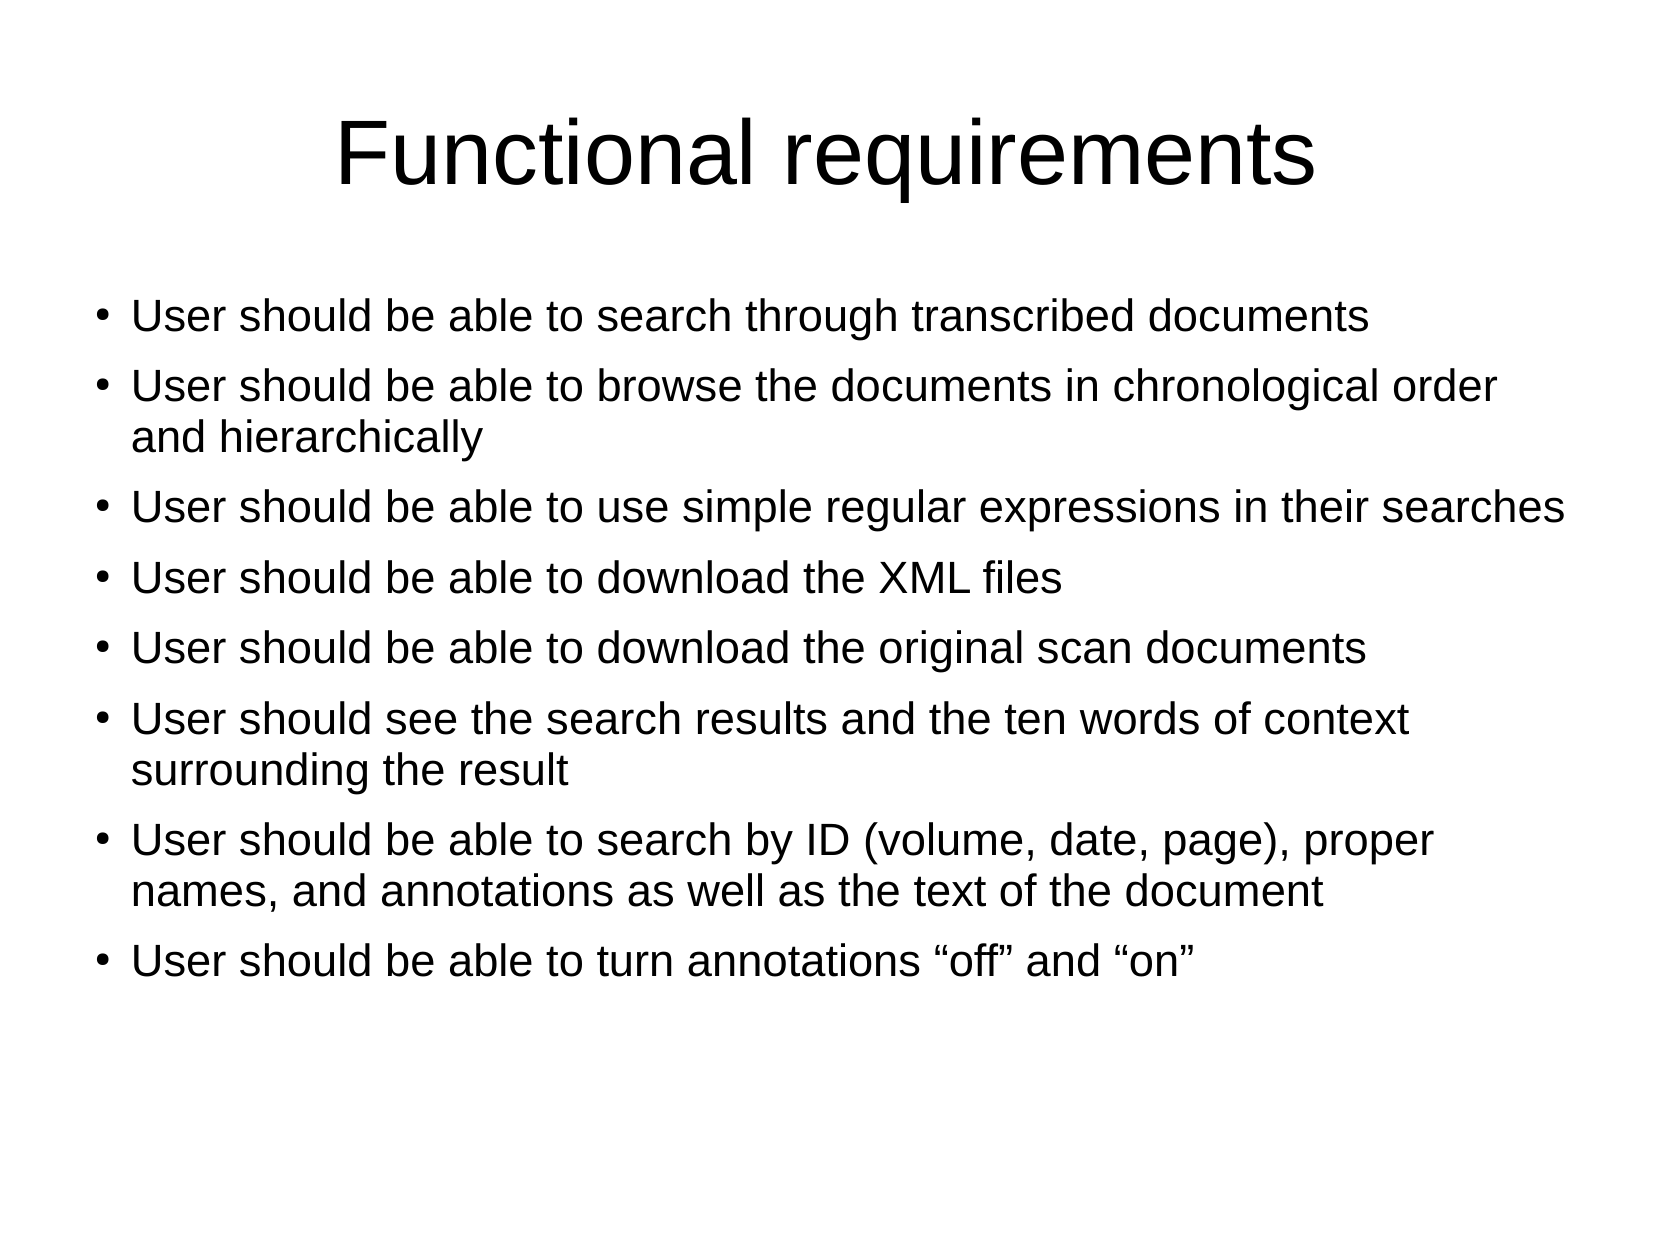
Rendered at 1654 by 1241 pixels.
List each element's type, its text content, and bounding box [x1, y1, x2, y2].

title Functional requirements [82, 49, 1571, 257]
list User should be able to search through transcribed documents User should be able to browse the documents in chronological order and hierarchically User should be able to use simple regular expressions in their searches User should be able to download the XML files User should be able to download the original scan documents User should see the search results and the ten words of context surrounding the result User should be able to search by ID (volume, date, page), proper names, and annotations as well as the text of the document User should be able to turn annotations “off” and “on” [82, 290, 1571, 1010]
